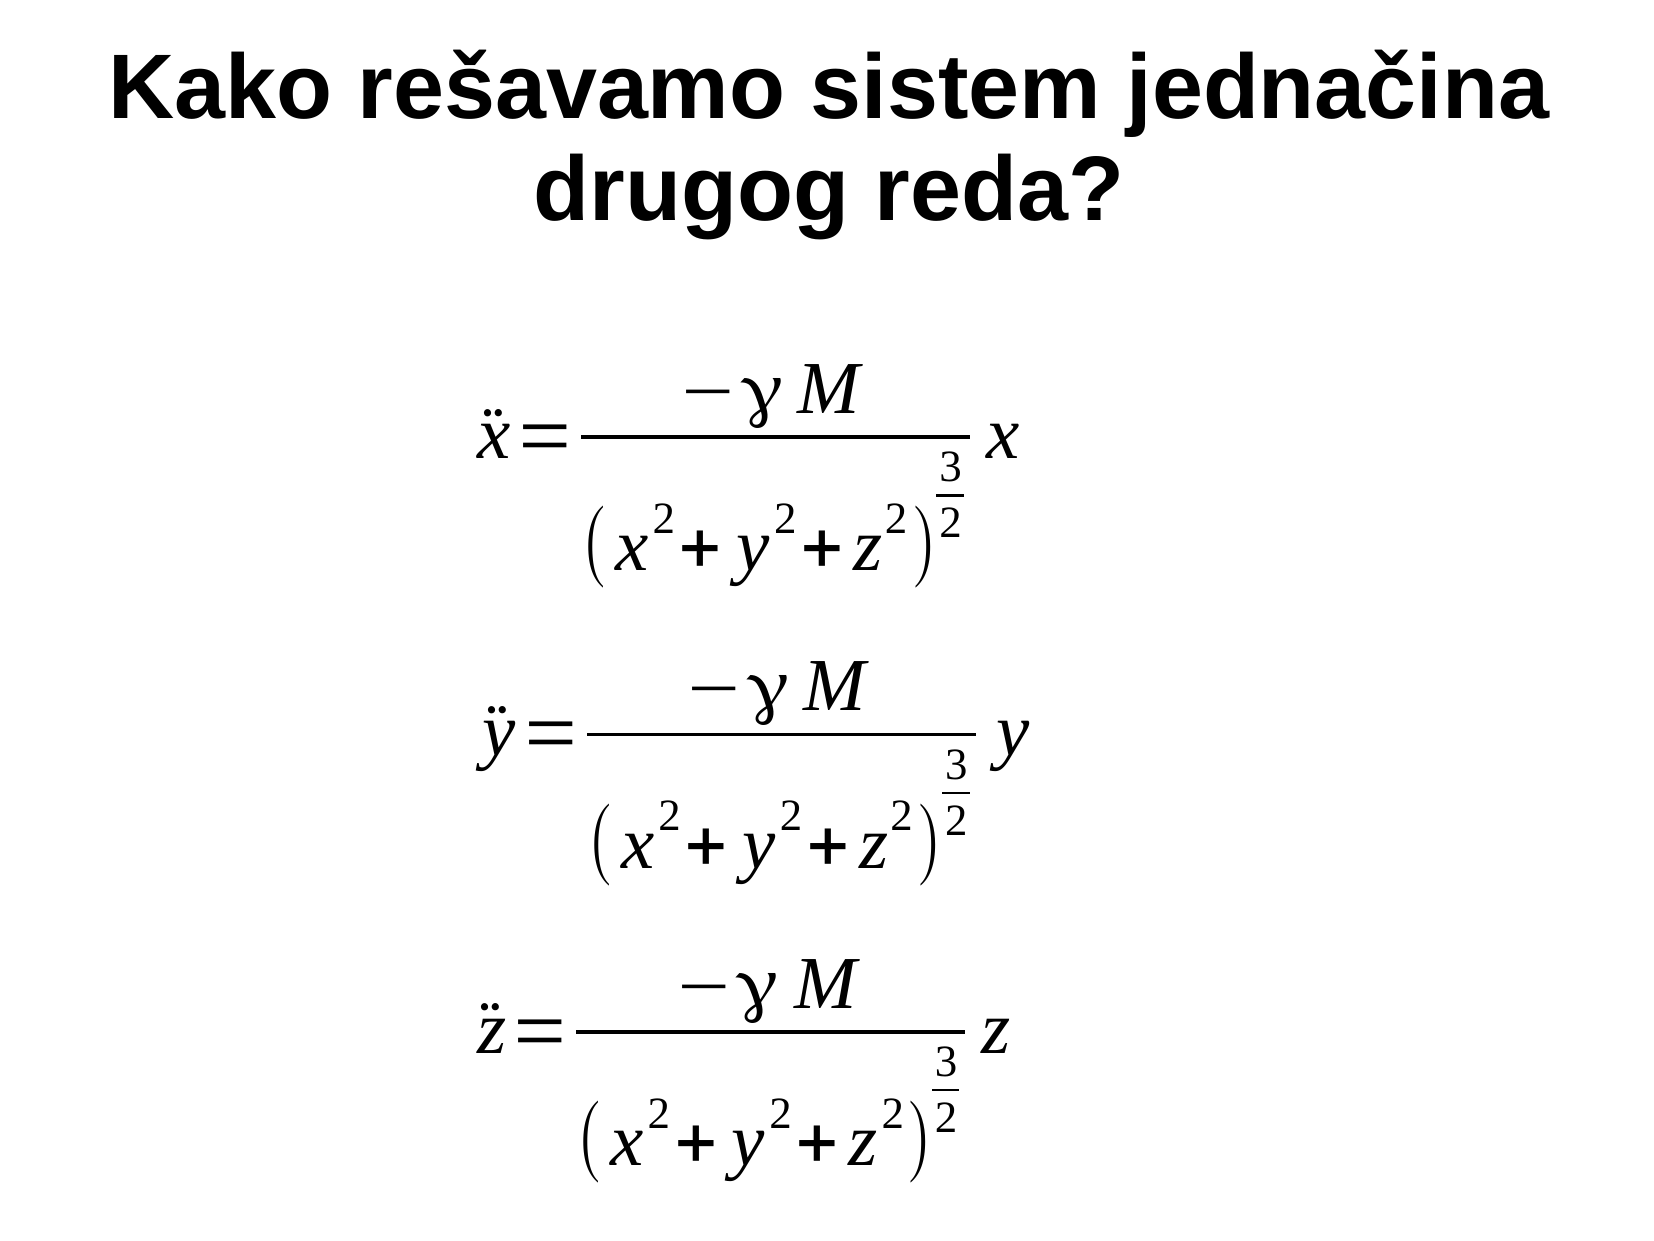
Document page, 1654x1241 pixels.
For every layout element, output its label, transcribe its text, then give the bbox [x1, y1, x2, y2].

chart [466, 346, 1029, 592]
chart [466, 643, 1040, 890]
chart [466, 941, 1020, 1187]
title Kako rešavamo sistem jednačina drugog reda? [85, 34, 1574, 242]
